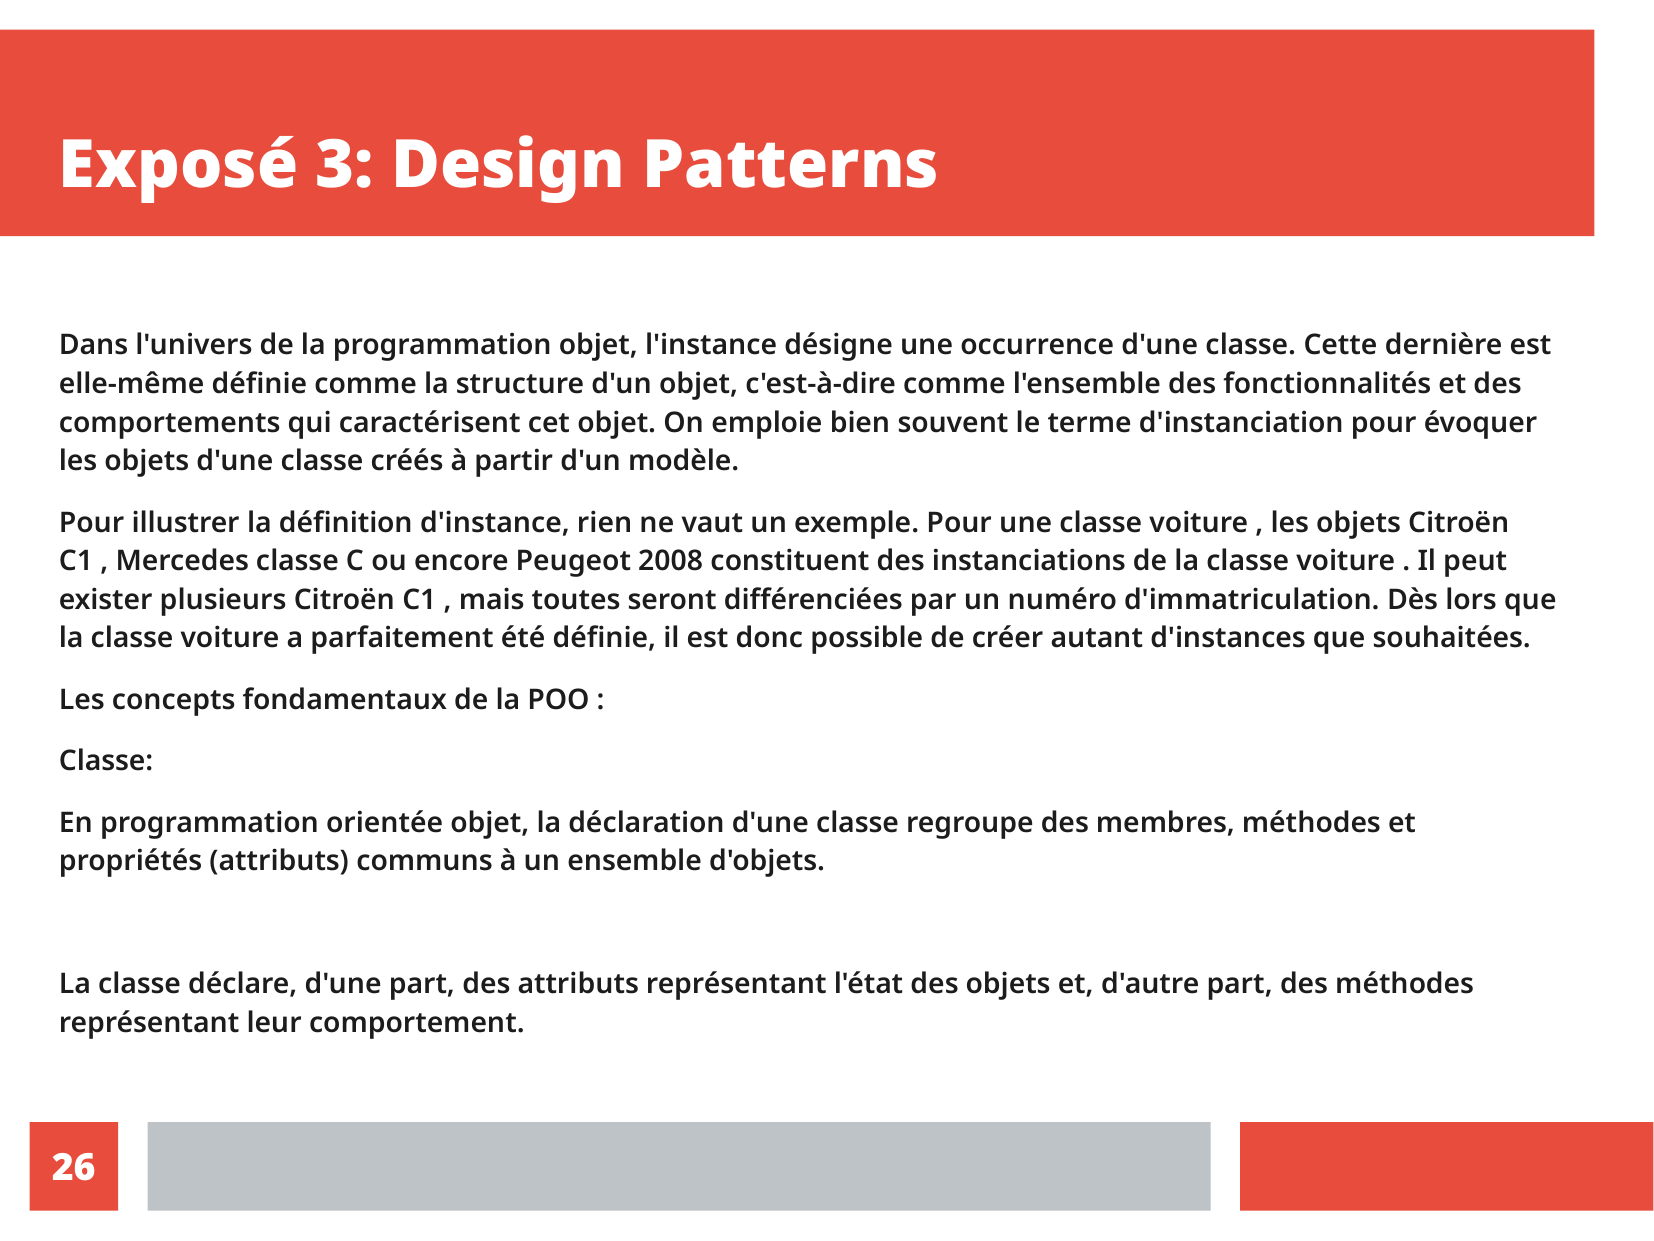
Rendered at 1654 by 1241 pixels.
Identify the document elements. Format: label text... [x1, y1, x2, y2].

list Dans l'univers de la programmation objet, l'instance désigne une occurrence d'une classe. Cette dernière est elle-même définie comme la structure d'un objet, c'est-à-dire comme l'ensemble des fonctionnalités et des comportements qui caractérisent cet objet. On emploie bien souvent le terme d'instanciation pour évoquer les objets d'une classe créés à partir d'un modèle. Pour illustrer la définition d'instance, rien ne vaut un exemple. Pour une classe voiture , les objets Citroën C1 , Mercedes classe C ou encore Peugeot 2008 constituent des instanciations de la classe voiture . Il peut exister plusieurs Citroën C1 , mais toutes seront différenciées par un numéro d'immatriculation. Dès lors que la classe voiture a parfaitement été définie, il est donc possible de créer autant d'instances que souhaitées. Les concepts fondamentaux de la POO : Classe: En programmation orientée objet, la déclaration d'une classe regroupe des membres, méthodes et propriétés (attributs) communs à un ensemble d'objets. La classe déclare, d'une part, des attributs représentant l'état des objets et, d'autre part, des méthodes représentant leur comportement. [59, 324, 1565, 1093]
title Exposé 3: Design Patterns [59, 59, 1595, 207]
